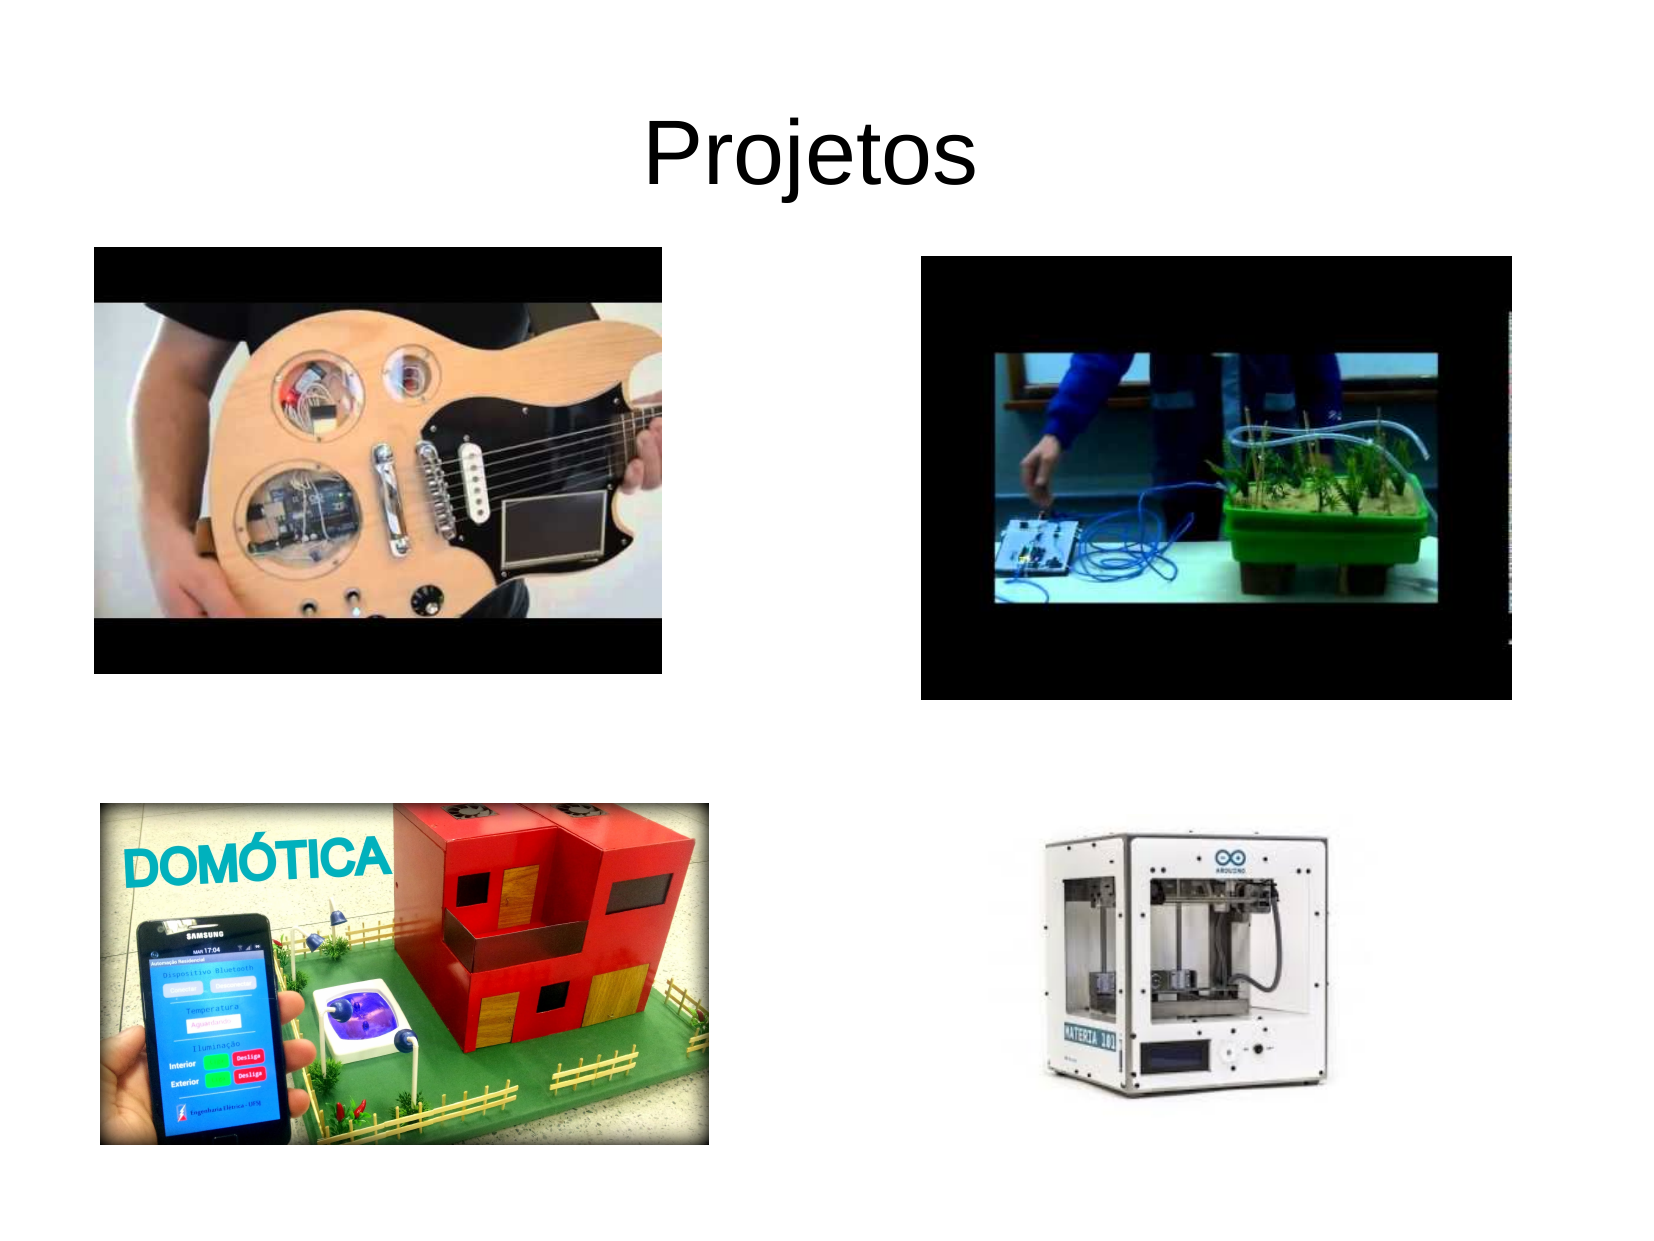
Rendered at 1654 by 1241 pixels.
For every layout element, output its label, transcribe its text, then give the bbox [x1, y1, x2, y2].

title Projetos [82, 49, 1571, 257]
picture [100, 803, 709, 1145]
picture [977, 814, 1382, 1119]
picture [921, 256, 1512, 700]
picture [94, 247, 662, 674]
